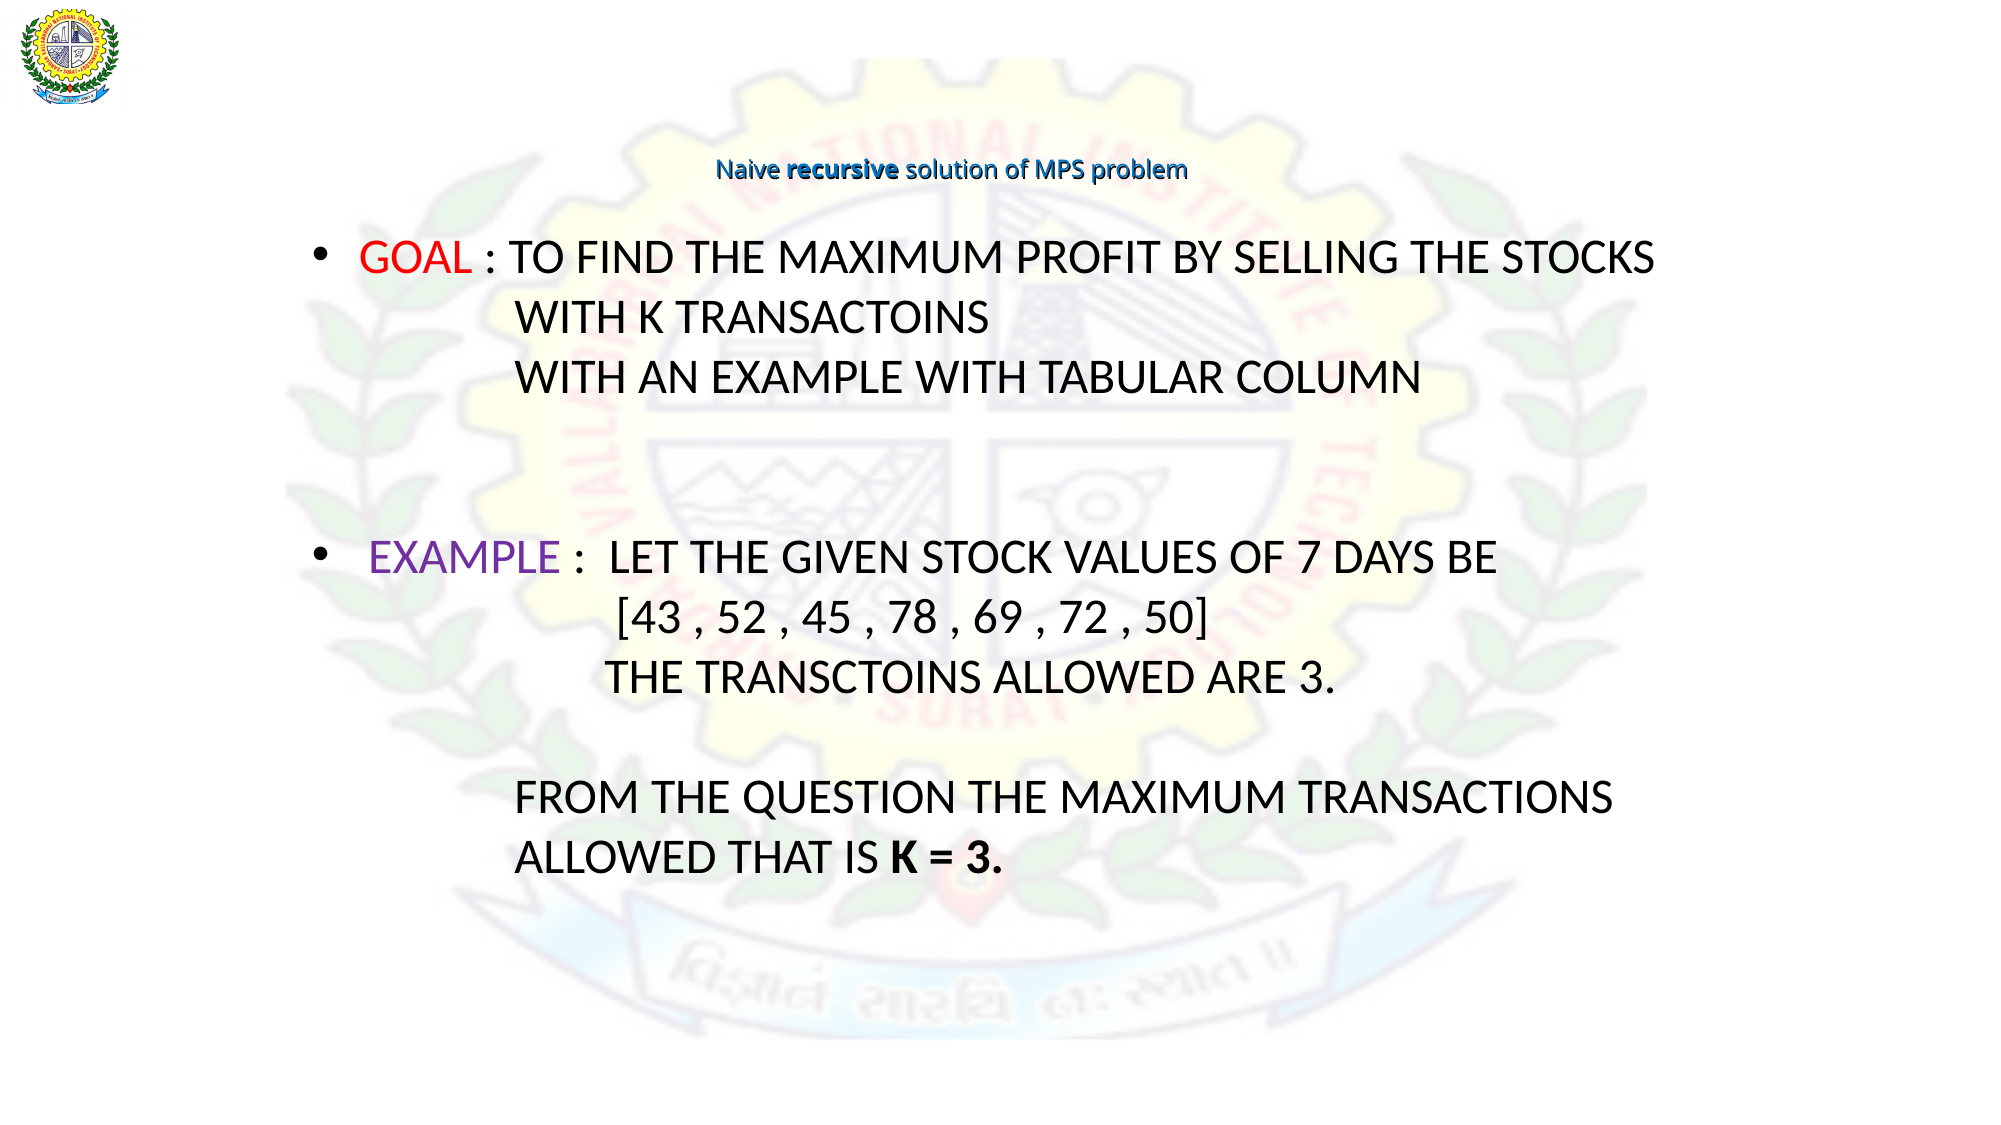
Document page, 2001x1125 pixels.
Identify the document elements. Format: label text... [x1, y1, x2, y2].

text_box GOAL : TO FIND THE MAXIMUM PROFIT BY SELLING THE STOCKS WITH K TRANSACTOINS WITH AN EXAMPLE WITH TABULAR COLUMN EXAMPLE : LET THE GIVEN STOCK VALUES OF 7 DAYS BE [43 , 52 , 45 , 78 , 69 , 72 , 50] THE TRANSCTOINS ALLOWED ARE 3. FROM THE QUESTION THE MAXIMUM TRANSACTIONS ALLOWED THAT IS K = 3. [296, 215, 1919, 958]
title Naive recursive solution of MPS problem [201, 70, 1702, 191]
